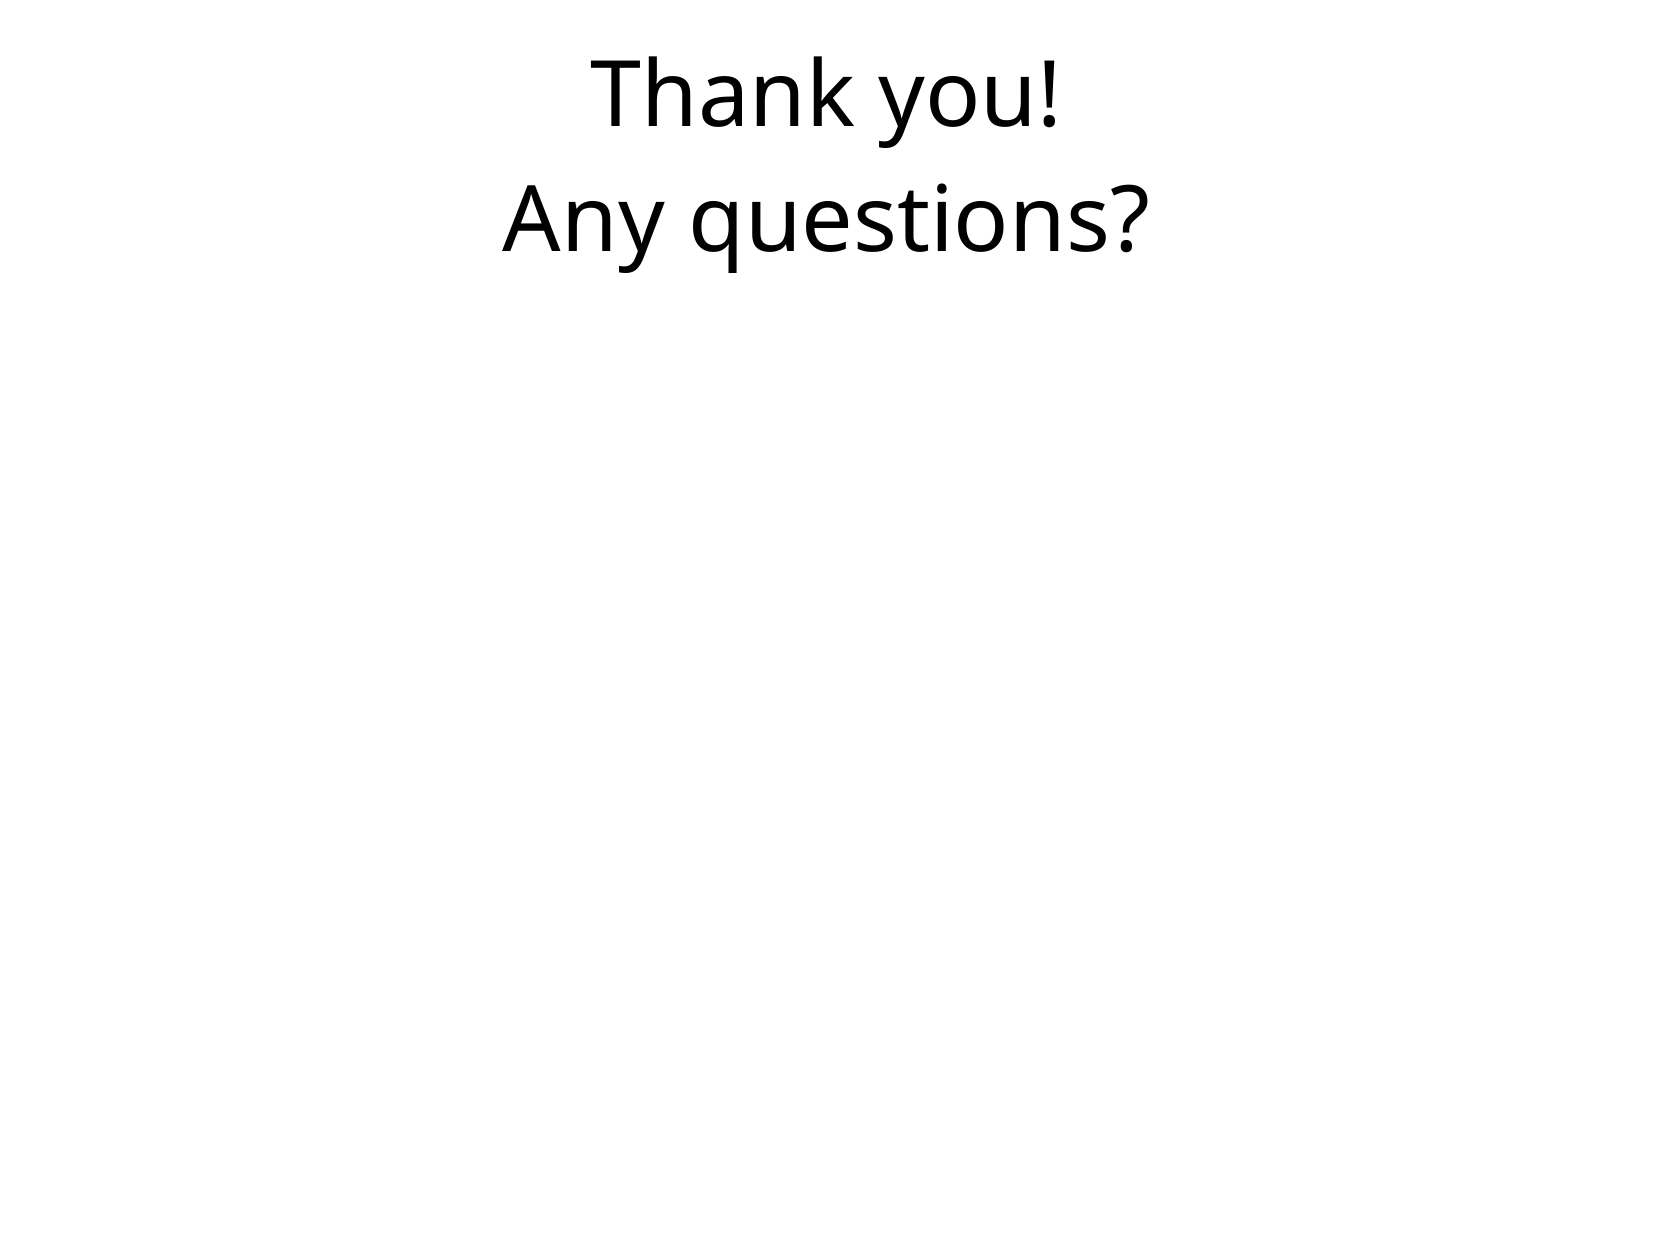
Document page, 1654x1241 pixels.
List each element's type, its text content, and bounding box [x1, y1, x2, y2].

title Thank you! Any questions? [82, 47, 1571, 259]
